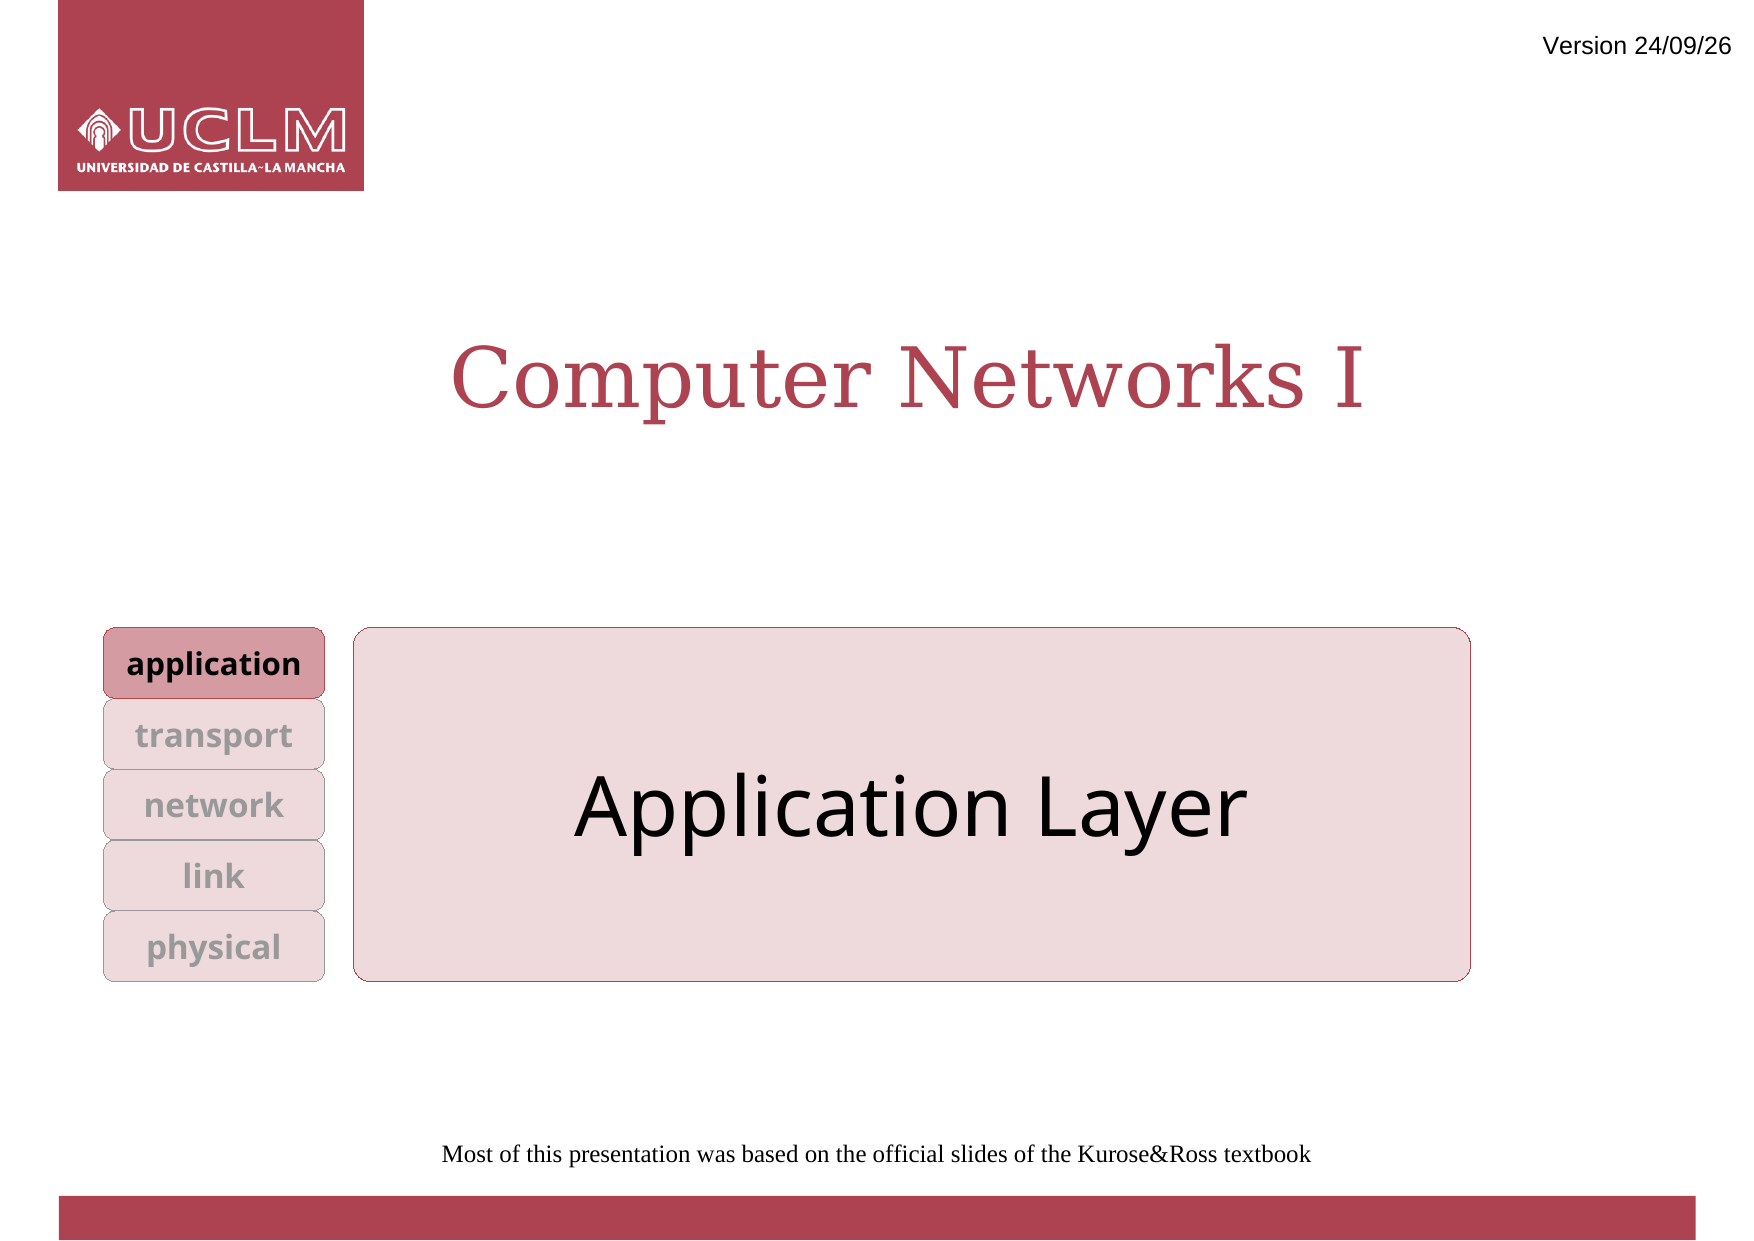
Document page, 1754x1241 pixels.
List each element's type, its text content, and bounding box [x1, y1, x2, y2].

title Application Layer [353, 627, 1471, 982]
picture [58, 0, 364, 191]
text_box Most of this presentation was based on the official slides of the Kurose&Ross textbook [422, 1130, 1332, 1176]
text_box application [103, 627, 325, 699]
